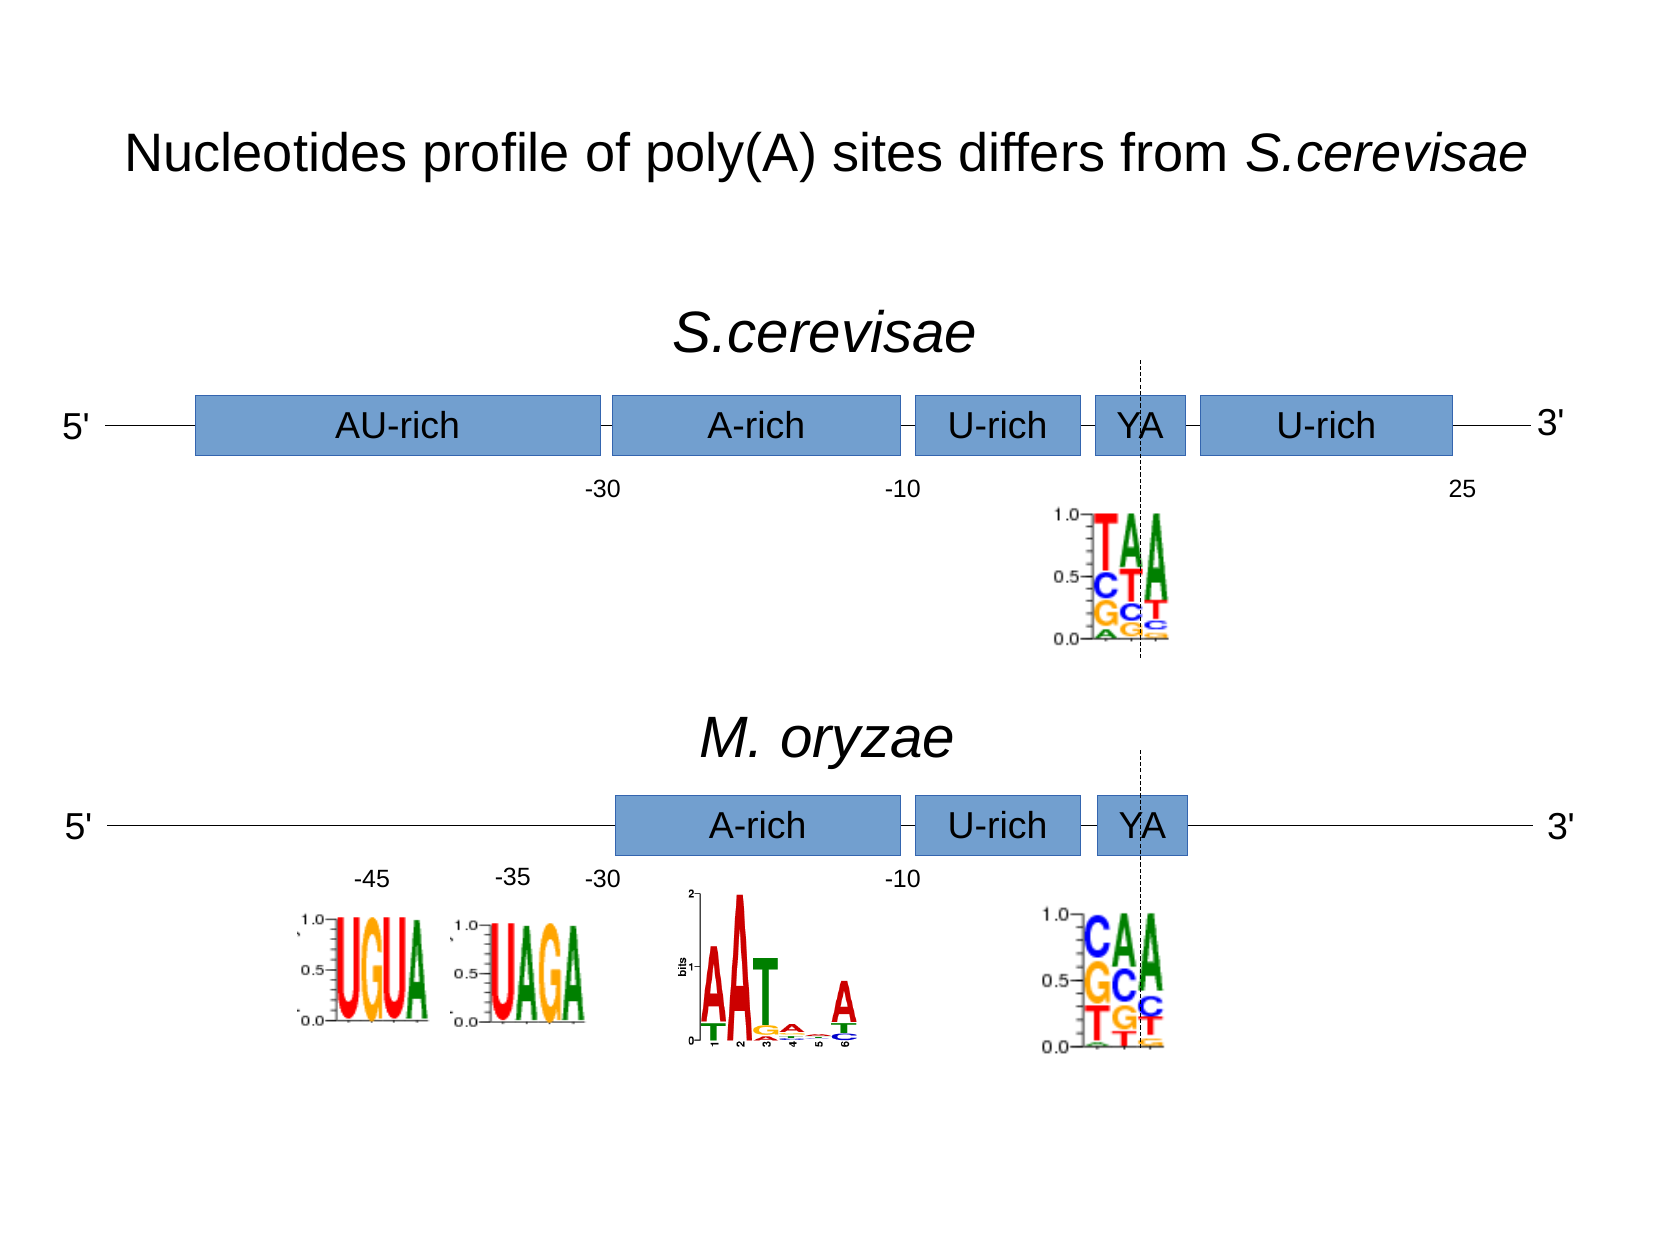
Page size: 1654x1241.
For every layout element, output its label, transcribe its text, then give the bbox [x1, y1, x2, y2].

picture [1041, 900, 1192, 1054]
title Nucleotides profile of poly(A) sites differs from S.cerevisae [82, 49, 1571, 257]
text_box YA [1097, 795, 1188, 856]
text_box AU-rich [195, 395, 601, 456]
text_box A-rich [612, 395, 901, 456]
text_box -30 [570, 857, 636, 901]
picture [675, 884, 864, 1051]
text_box 3' [1522, 394, 1580, 451]
text_box 5' [47, 398, 106, 456]
text_box U-rich [1200, 395, 1453, 456]
text_box 3' [1532, 798, 1591, 856]
text_box -30 [570, 467, 636, 511]
text_box U-rich [915, 795, 1081, 856]
text_box U-rich [915, 395, 1081, 456]
picture [297, 909, 436, 1030]
text_box M. oryzae [660, 705, 995, 771]
text_box S.cerevisae [657, 300, 993, 366]
text_box -35 [480, 855, 546, 898]
text_box 5' [49, 798, 108, 856]
text_box -10 [870, 467, 936, 511]
text_box YA [1095, 395, 1186, 456]
text_box -10 [870, 857, 936, 901]
text_box 25 [1433, 467, 1492, 511]
picture [1053, 500, 1195, 646]
text_box -45 [339, 857, 406, 901]
picture [450, 914, 601, 1036]
text_box A-rich [615, 795, 901, 856]
